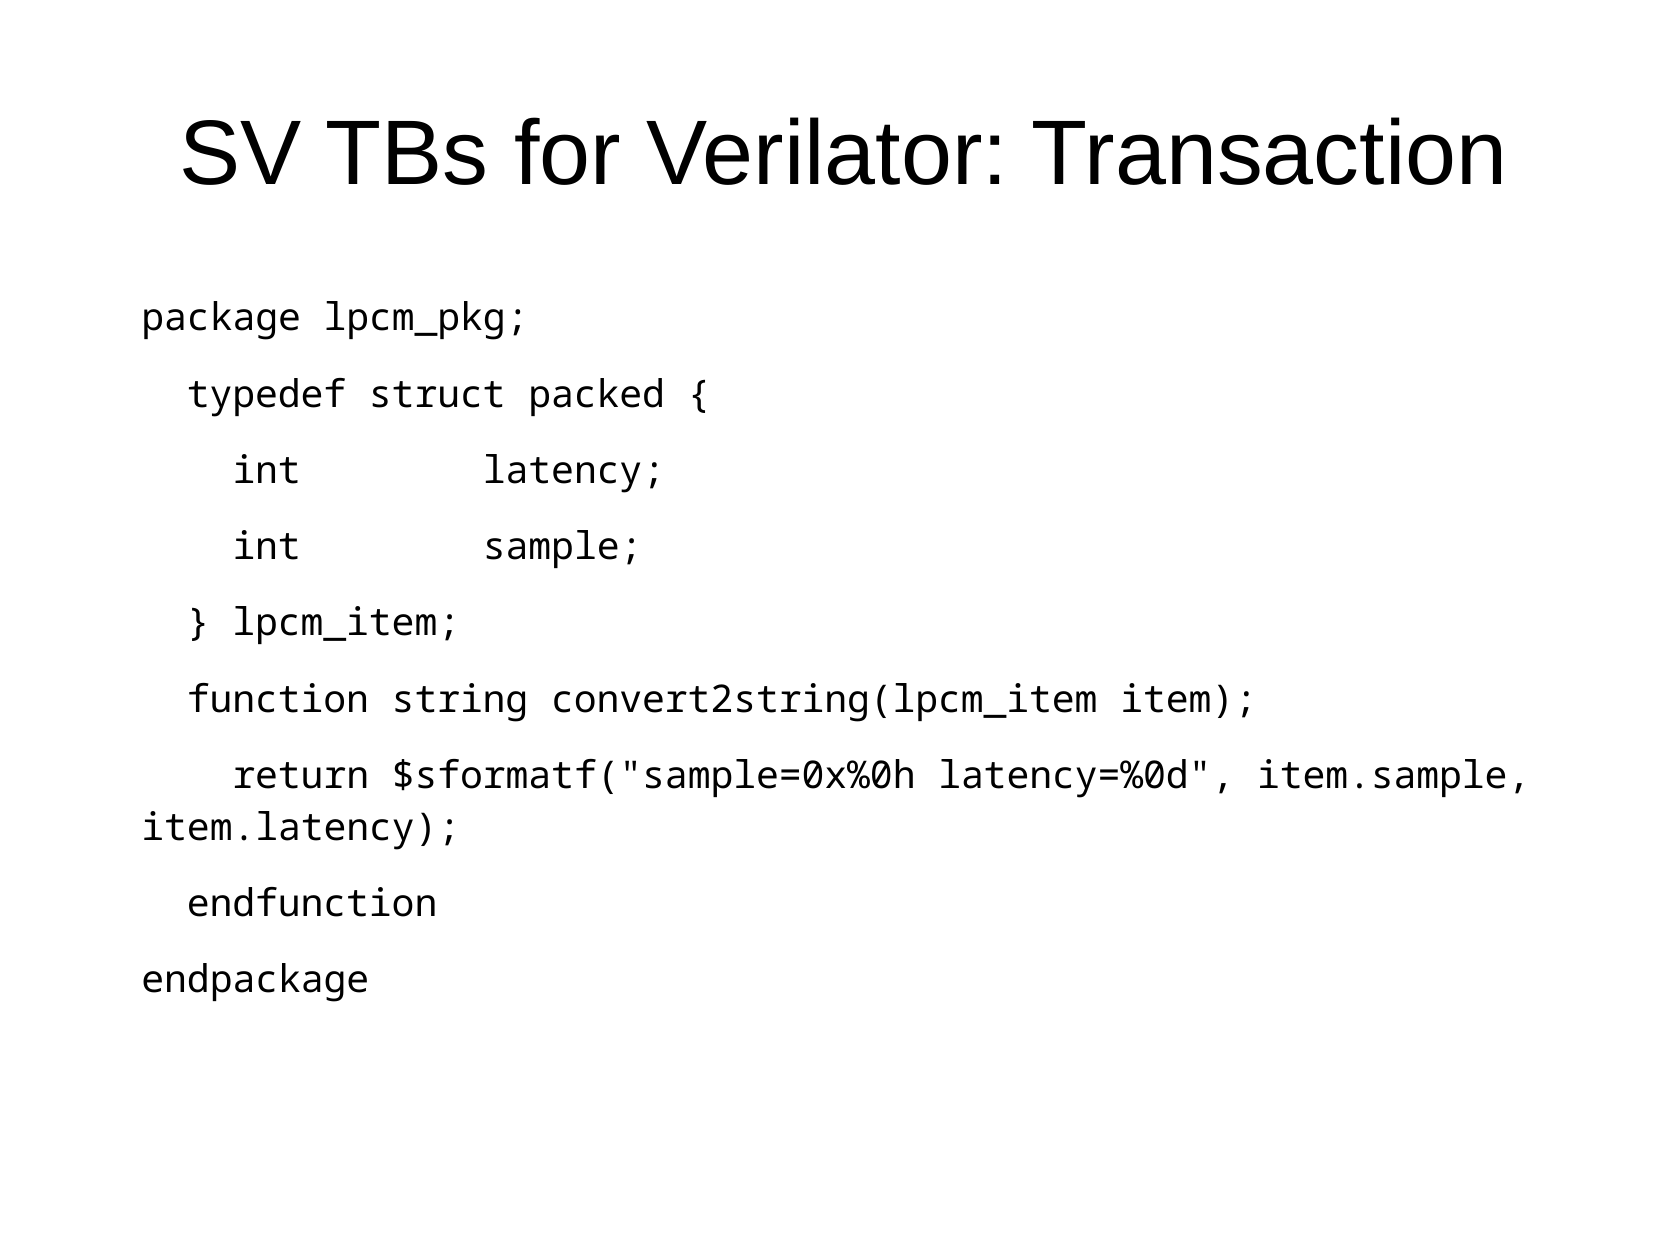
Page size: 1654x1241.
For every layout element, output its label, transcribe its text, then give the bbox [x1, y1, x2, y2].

title SV TBs for Verilator: Transaction [82, 49, 1571, 257]
list package lpcm_pkg; typedef struct packed { int latency; int sample; } lpcm_item; function string convert2string(lpcm_item item); return $sformatf("sample=0x%0h latency=%0d", item.sample, item.latency); endfunction endpackage [82, 290, 1571, 1010]
